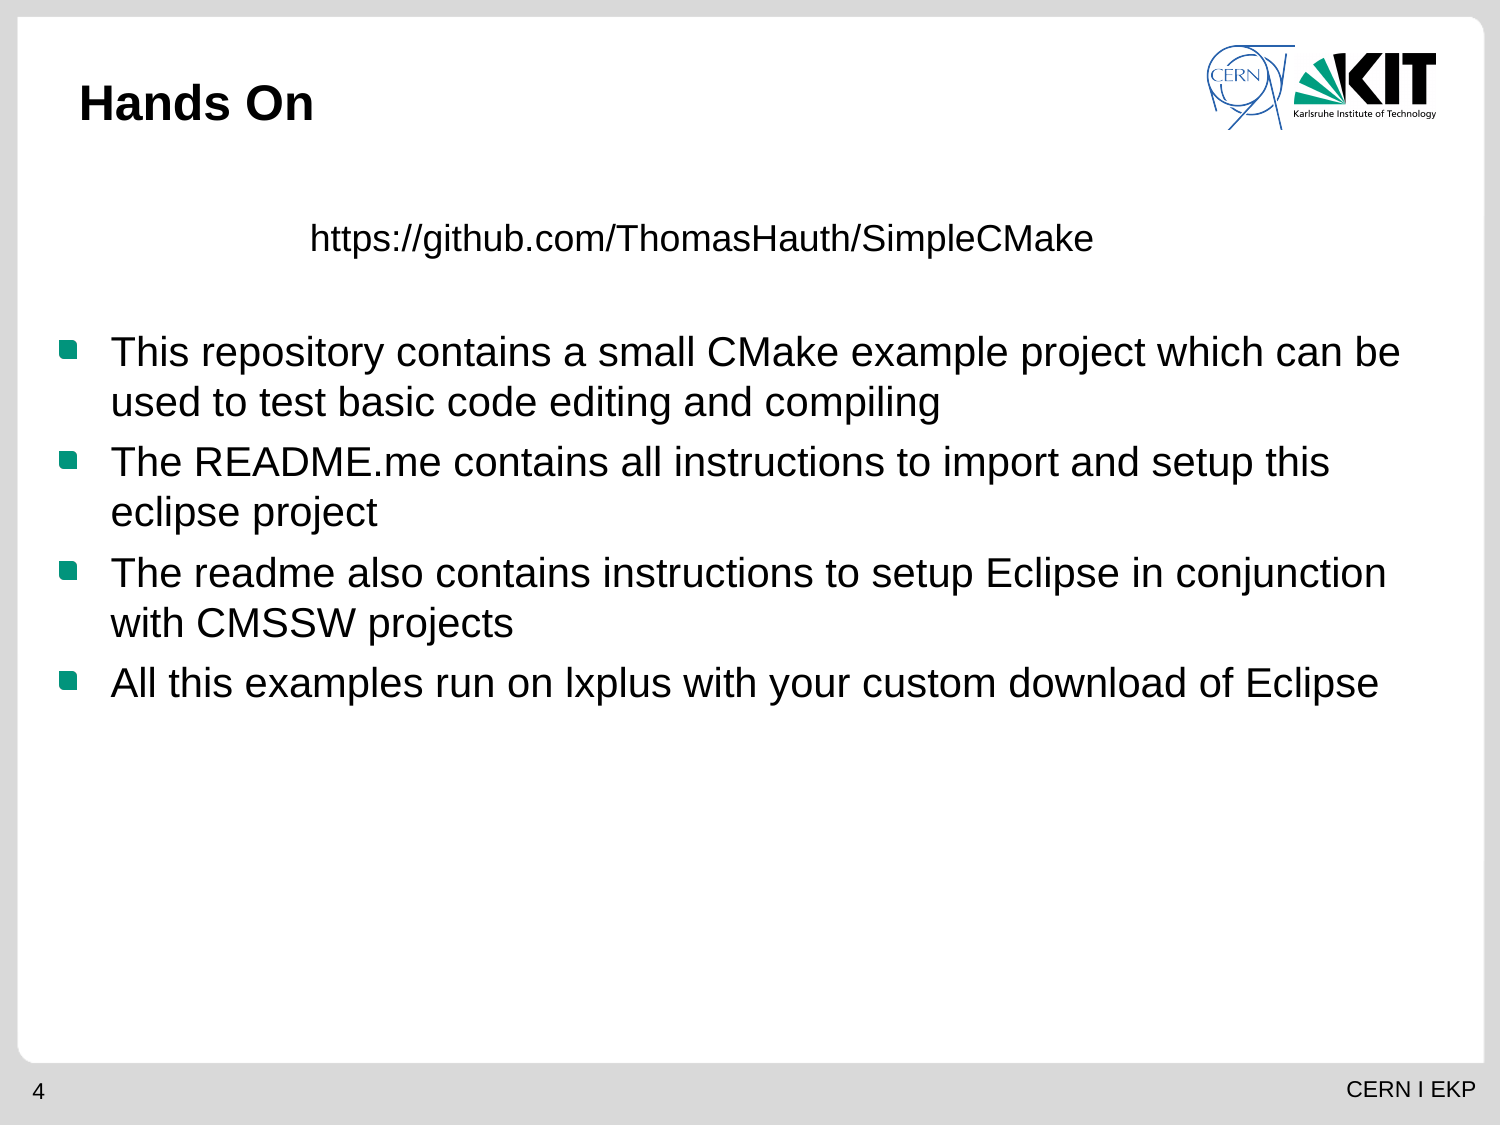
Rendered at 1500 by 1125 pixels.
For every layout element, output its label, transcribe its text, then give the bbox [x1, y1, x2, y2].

title Hands On [64, 54, 1198, 147]
list This repository contains a small CMake example project which can be used to test basic code editing and compiling The README.me contains all instructions to import and setup this eclipse project The readme also contains instructions to setup Eclipse in conjunction with CMSSW projects All this examples run on lxplus with your custom download of Eclipse [59, 324, 1430, 975]
text_box https://github.com/ThomasHauth/SimpleCMake [295, 206, 1110, 267]
picture [0, 0, 1500, 1125]
